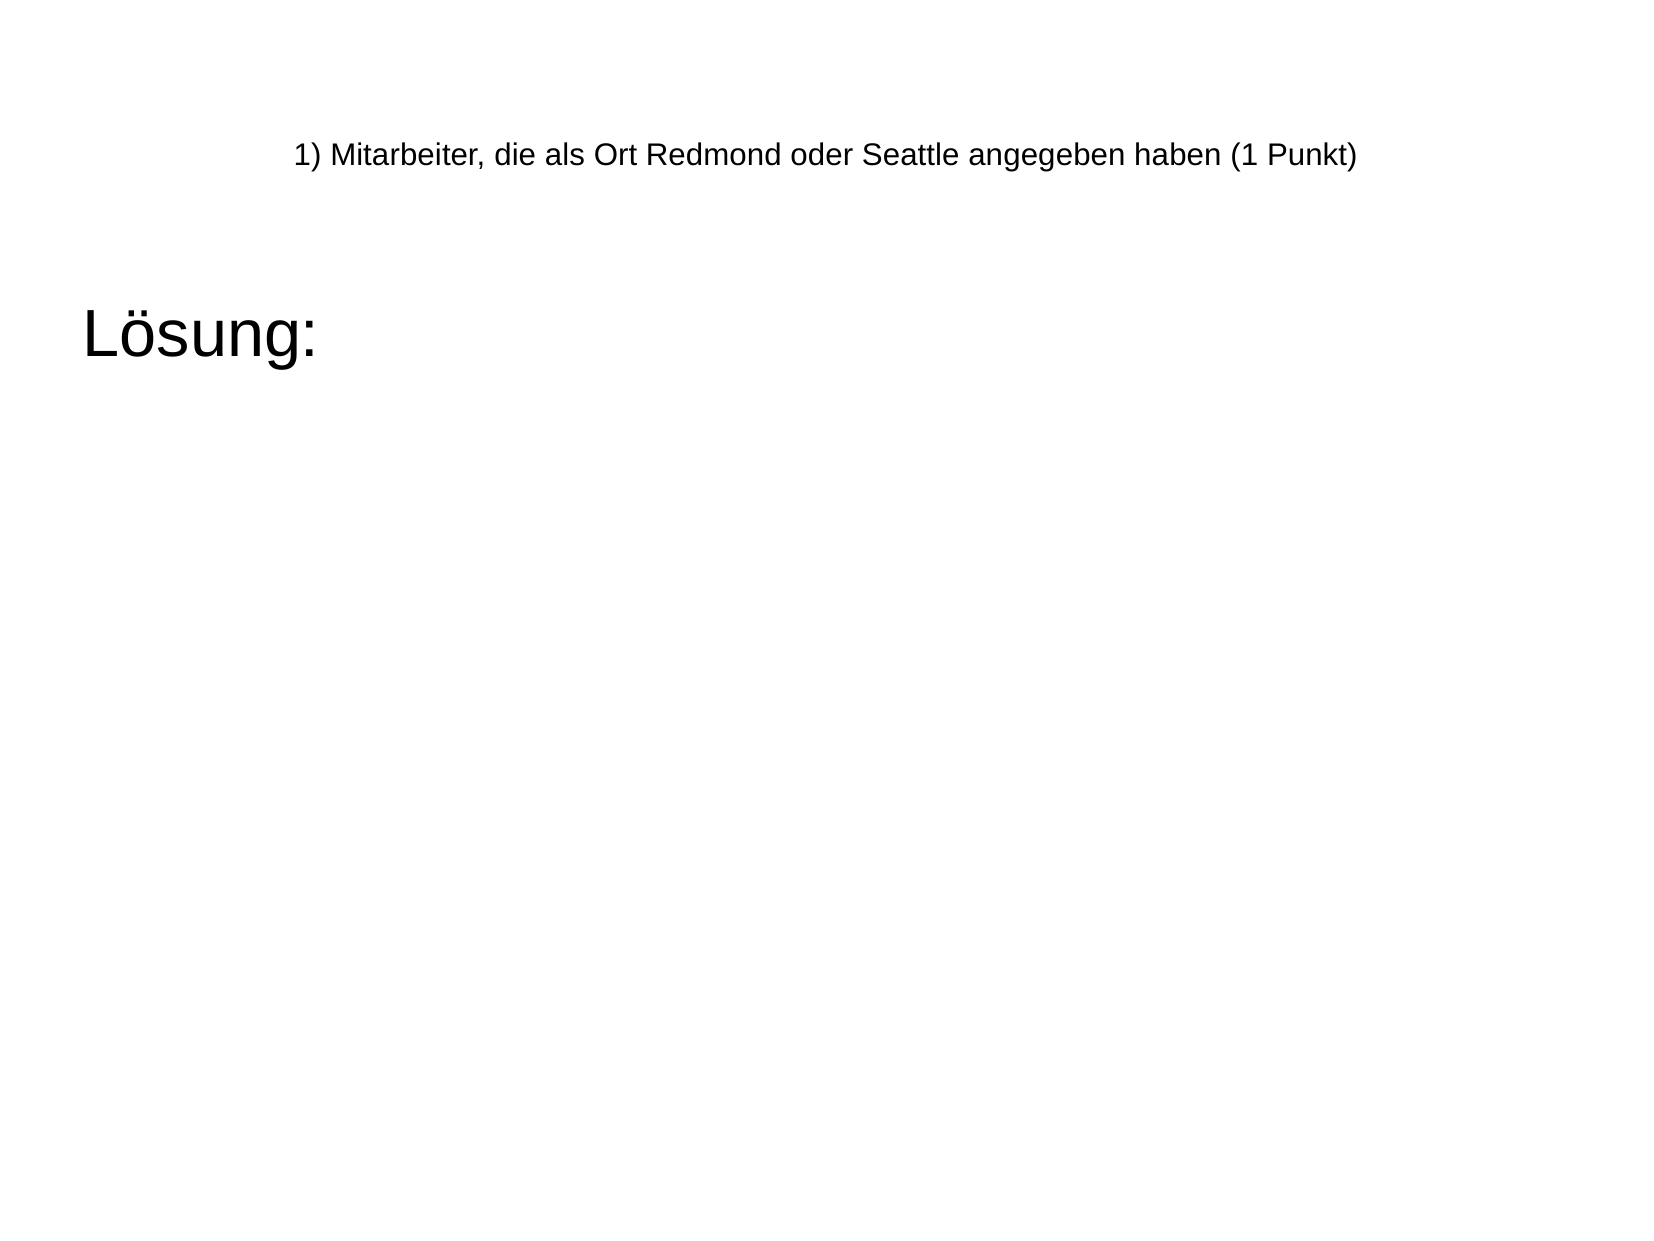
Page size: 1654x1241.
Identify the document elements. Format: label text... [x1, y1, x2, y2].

title 1) Mitarbeiter, die als Ort Redmond oder Seattle angegeben haben (1 Punkt) [82, 49, 1571, 257]
list Lösung: [82, 290, 1571, 1109]
